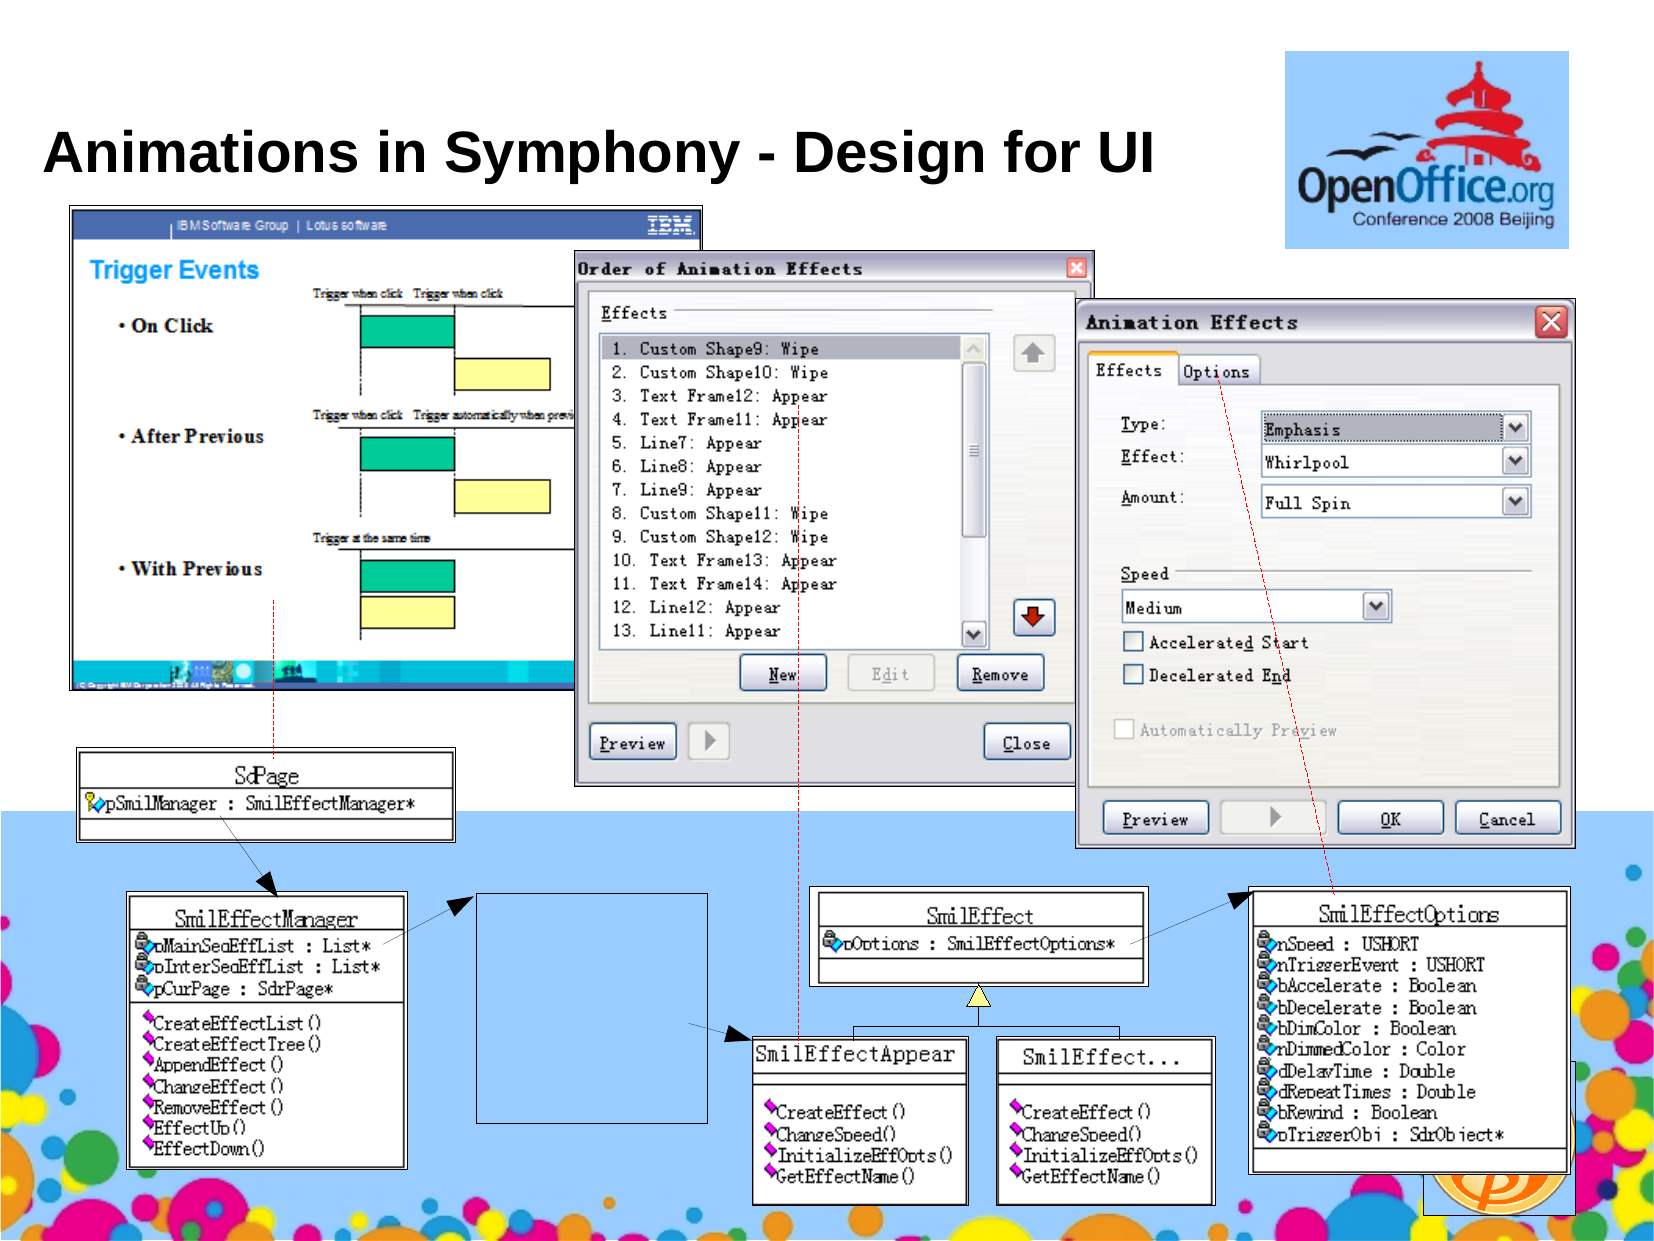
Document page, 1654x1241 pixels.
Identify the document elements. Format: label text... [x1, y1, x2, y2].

picture [0, 205, 1654, 1241]
chart [476, 893, 708, 1124]
text_box [966, 983, 991, 1007]
picture [1285, 51, 1569, 112]
title Animations in Symphony - Design for UI [27, 112, 1654, 203]
picture [1285, 203, 1569, 250]
